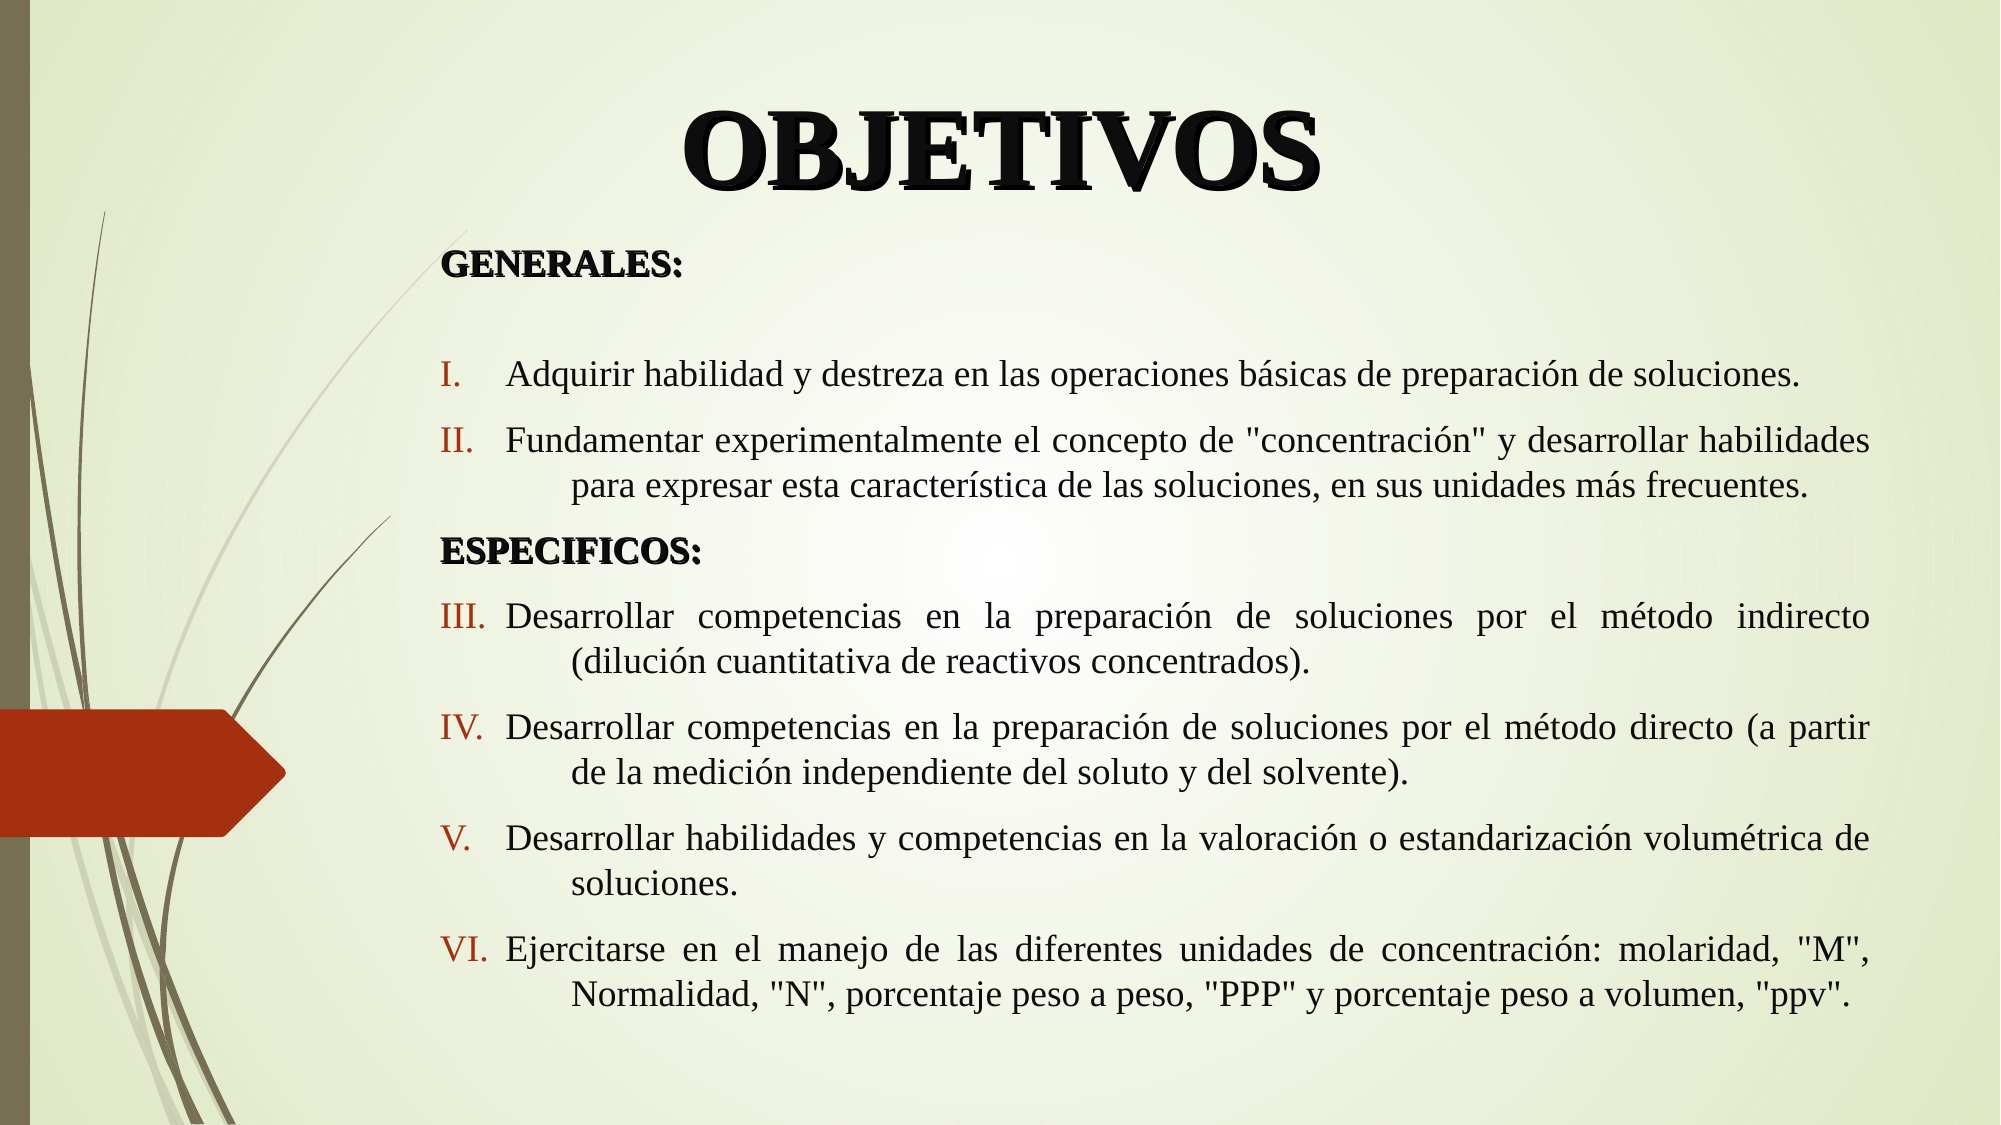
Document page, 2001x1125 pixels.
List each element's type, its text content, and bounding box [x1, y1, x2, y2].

title OBJETIVOS [450, 51, 1551, 216]
subtitle GENERALES: Adquirir habilidad y destreza en las operaciones básicas de preparación de soluciones. Fundamentar experimentalmente el concepto de "concentración" y desarrollar habilidades para expresar esta característica de las soluciones, en sus unidades más frecuentes. ESPECIFICOS: Desarrollar competencias en la preparación de soluciones por el método indirecto (dilución cuantitativa de reactivos concentrados). Desarrollar competencias en la preparación de soluciones por el método directo (a partir de la medición independiente del soluto y del solvente). Desarrollar habilidades y competencias en la valoración o estandarización volumétrica de soluciones. Ejercitarse en el manejo de las diferentes unidades de concentración: molaridad, "M", Normalidad, "N", porcentaje peso a peso, "PPP" y porcentaje peso a volumen, "ppv". [424, 230, 1888, 1057]
